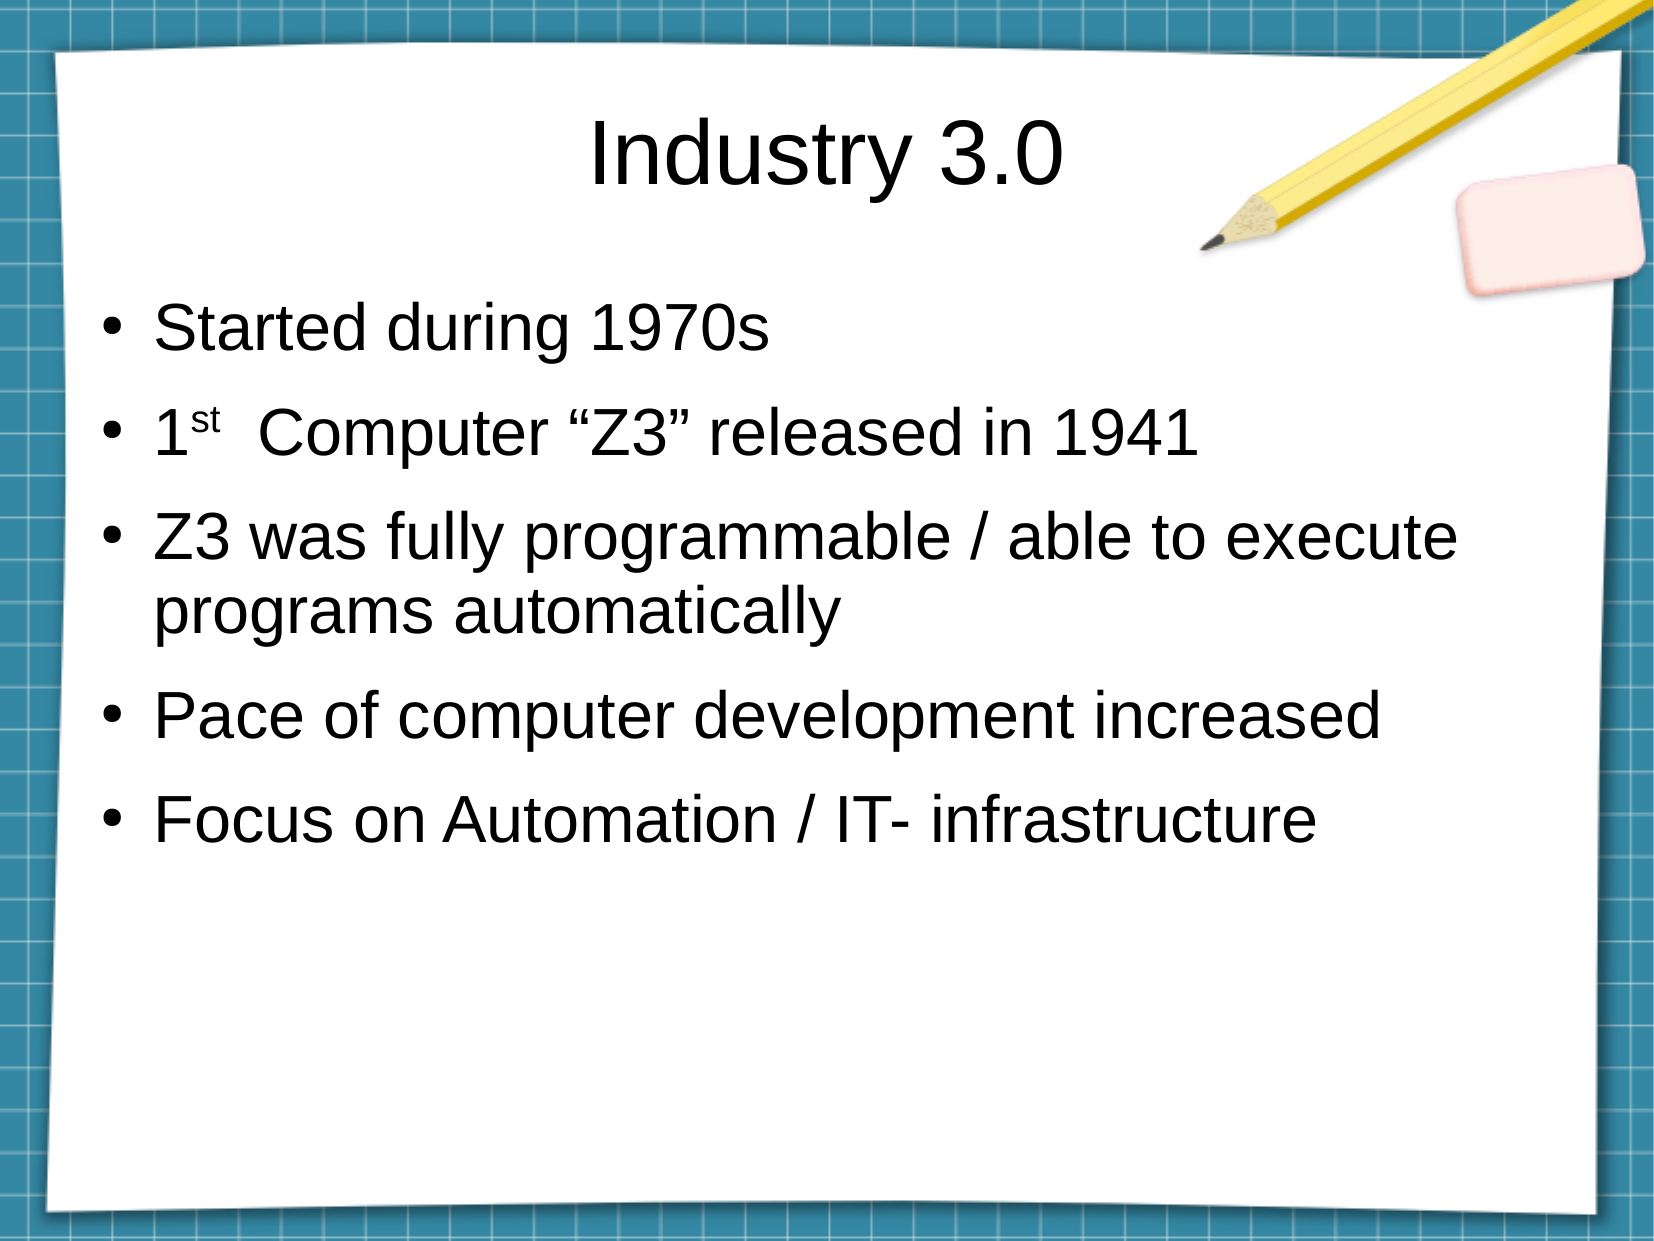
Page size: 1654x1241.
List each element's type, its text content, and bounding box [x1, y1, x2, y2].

title Industry 3.0 [82, 49, 1571, 257]
picture [0, 0, 1654, 1241]
list Started during 1970s 1st Computer “Z3” released in 1941 Z3 was fully programmable / able to execute programs automatically Pace of computer development increased Focus on Automation / IT- infrastructure [82, 290, 1571, 1010]
